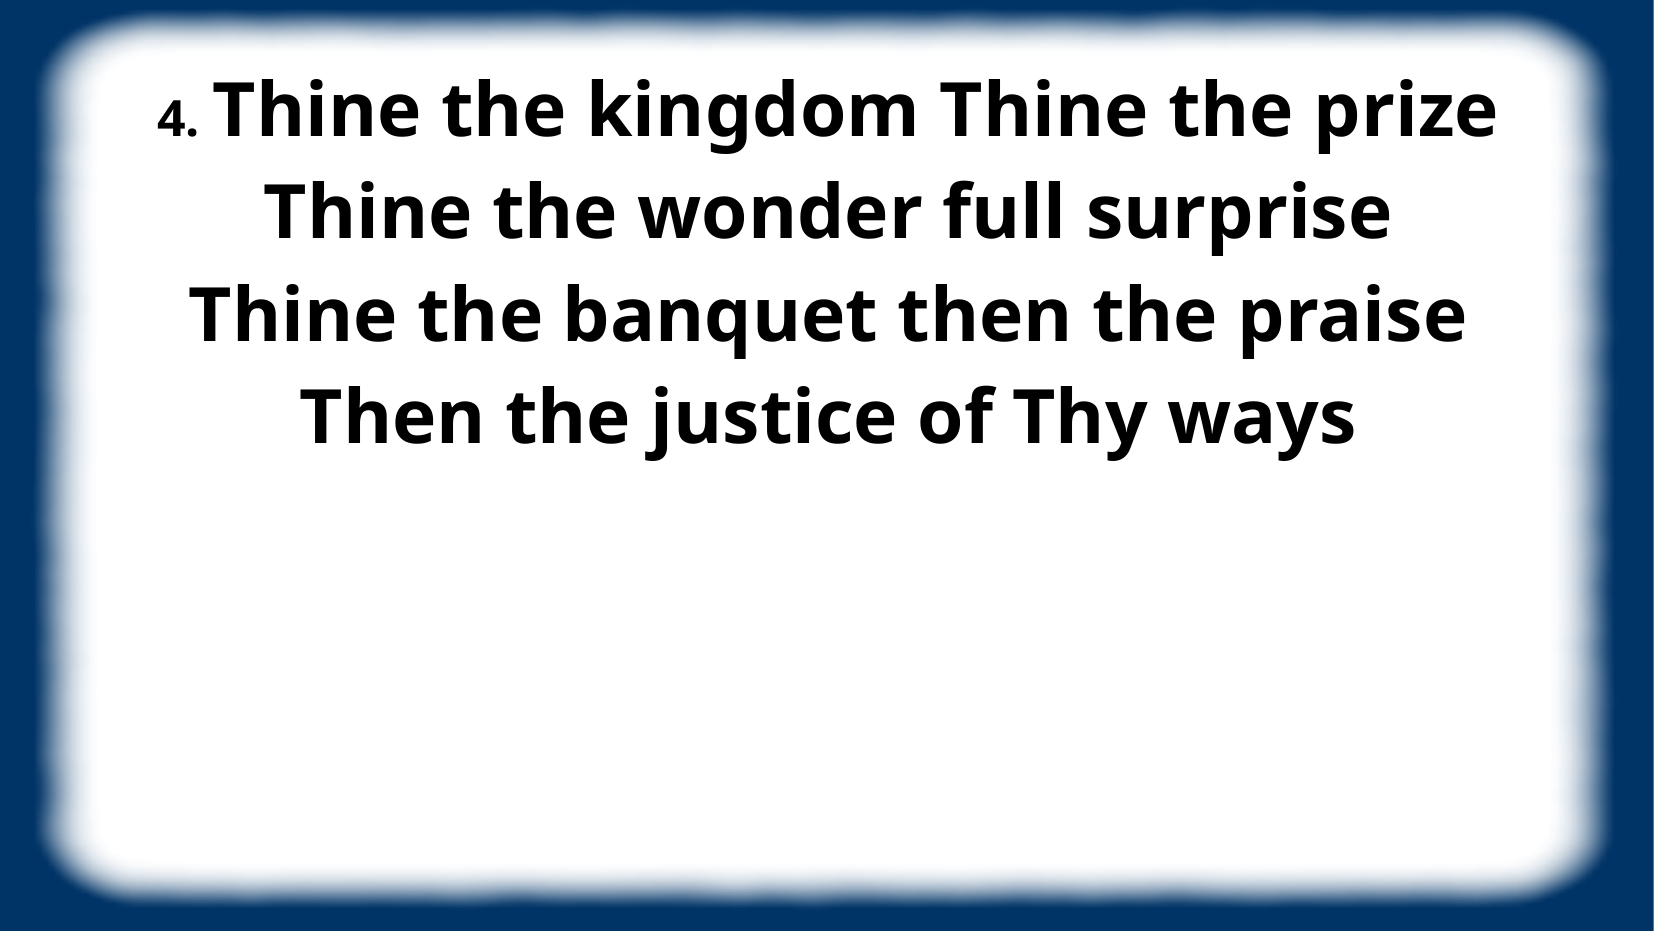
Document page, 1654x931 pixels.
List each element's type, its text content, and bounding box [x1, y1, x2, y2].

text_box 4. Thine the kingdom Thine the prize Thine the wonder full surprise Thine the banquet then the praise Then the justice of Thy ways [85, 49, 1571, 481]
picture [0, 0, 1654, 931]
